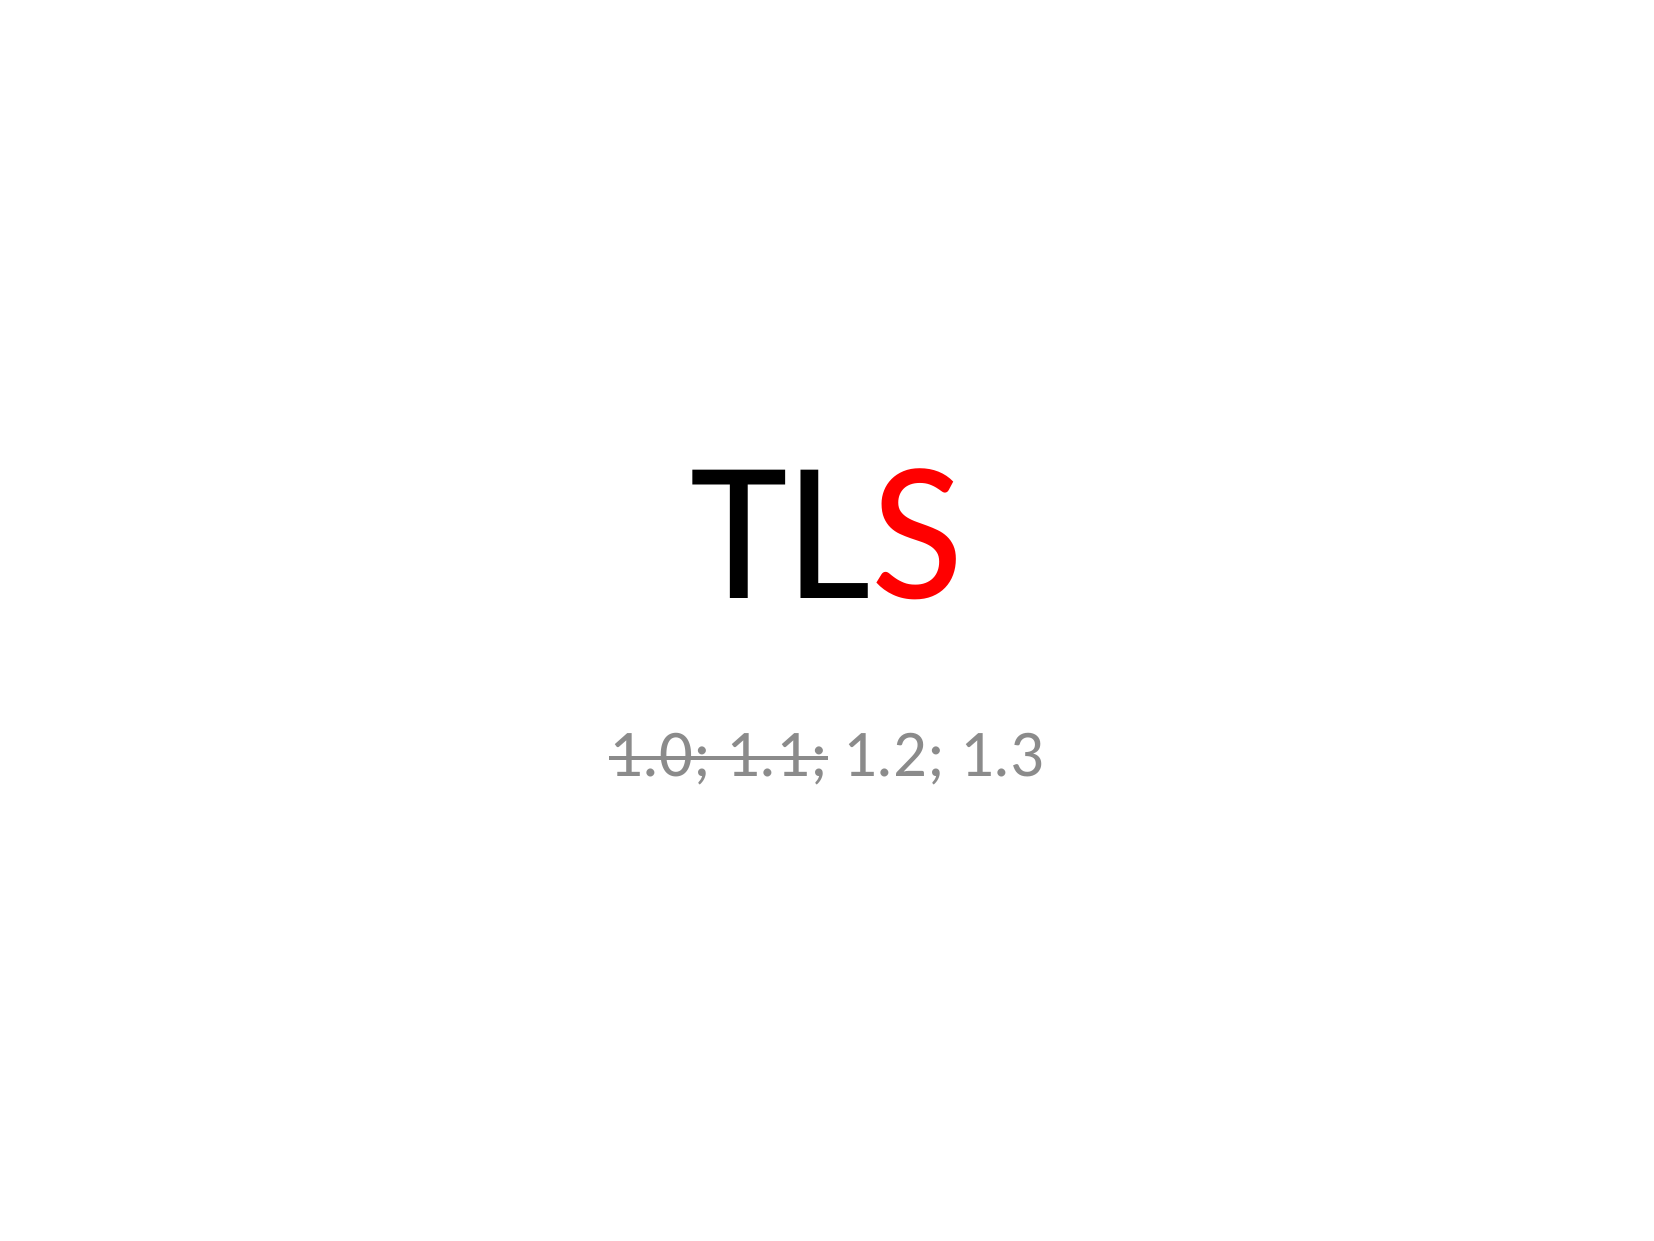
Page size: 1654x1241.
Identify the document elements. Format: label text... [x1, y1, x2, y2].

title TLS [124, 385, 1530, 651]
subtitle 1.0; 1.1; 1.2; 1.3 [248, 702, 1406, 1020]
